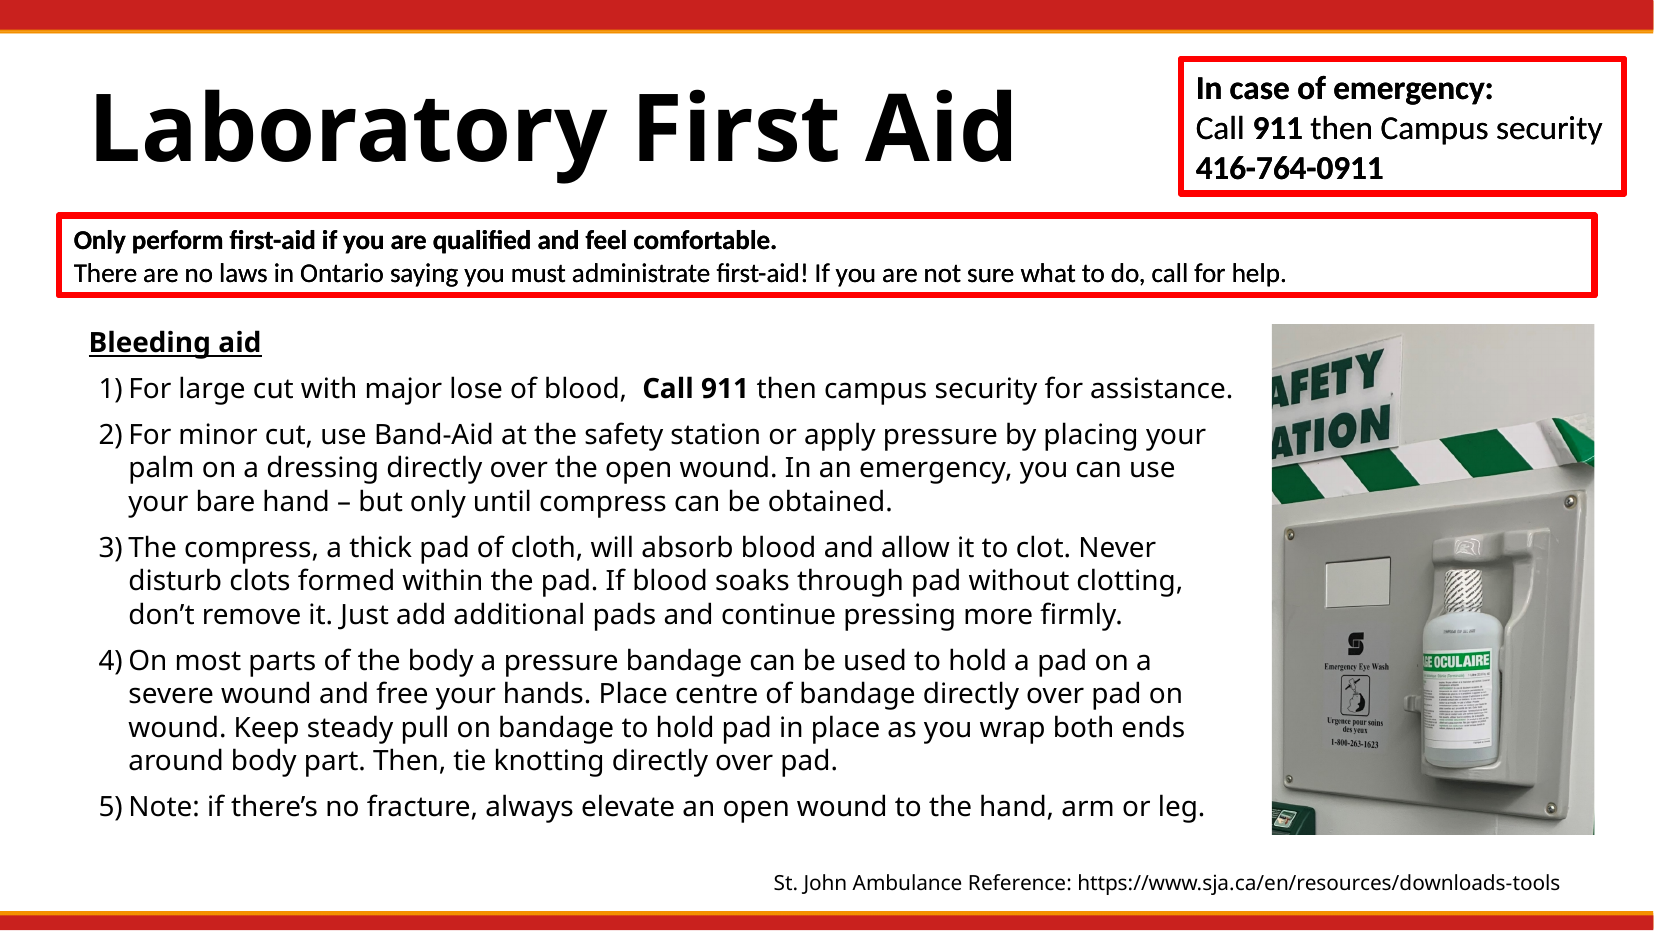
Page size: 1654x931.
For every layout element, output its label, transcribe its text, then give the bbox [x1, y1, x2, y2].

text_box Only perform first-aid if you are qualified and feel comfortable. There are no laws in Ontario saying you must administrate first-aid! If you are not sure what to do, call for help. [59, 215, 1595, 296]
list Bleeding aid For large cut with major lose of blood, Call 911 then campus security for assistance. For minor cut, use Band-Aid at the safety station or apply pressure by placing your palm on a dressing directly over the open wound. In an emergency, you can use your bare hand – but only until compress can be obtained. The compress, a thick pad of cloth, will absorb blood and allow it to clot. Never disturb clots formed within the pad. If blood soaks through pad without clotting, don’t remove it. Just add additional pads and continue pressing more firmly. On most parts of the body a pressure bandage can be used to hold a pad on a severe wound and free your hands. Place centre of bandage directly over pad on wound. Keep steady pull on bandage to hold pad in place as you wrap both ends around body part. Then, tie knotting directly over pad. Note: if there’s no fracture, always elevate an open wound to the hand, arm or leg. [88, 324, 1241, 857]
title Laboratory First Aid [88, 44, 1565, 207]
text_box St. John Ambulance Reference: https://www.sja.ca/en/resources/downloads-tools [767, 864, 1625, 901]
picture [1271, 324, 1595, 835]
text_box In case of emergency: Call 911 then Campus security 416-764-0911 [1181, 58, 1625, 194]
